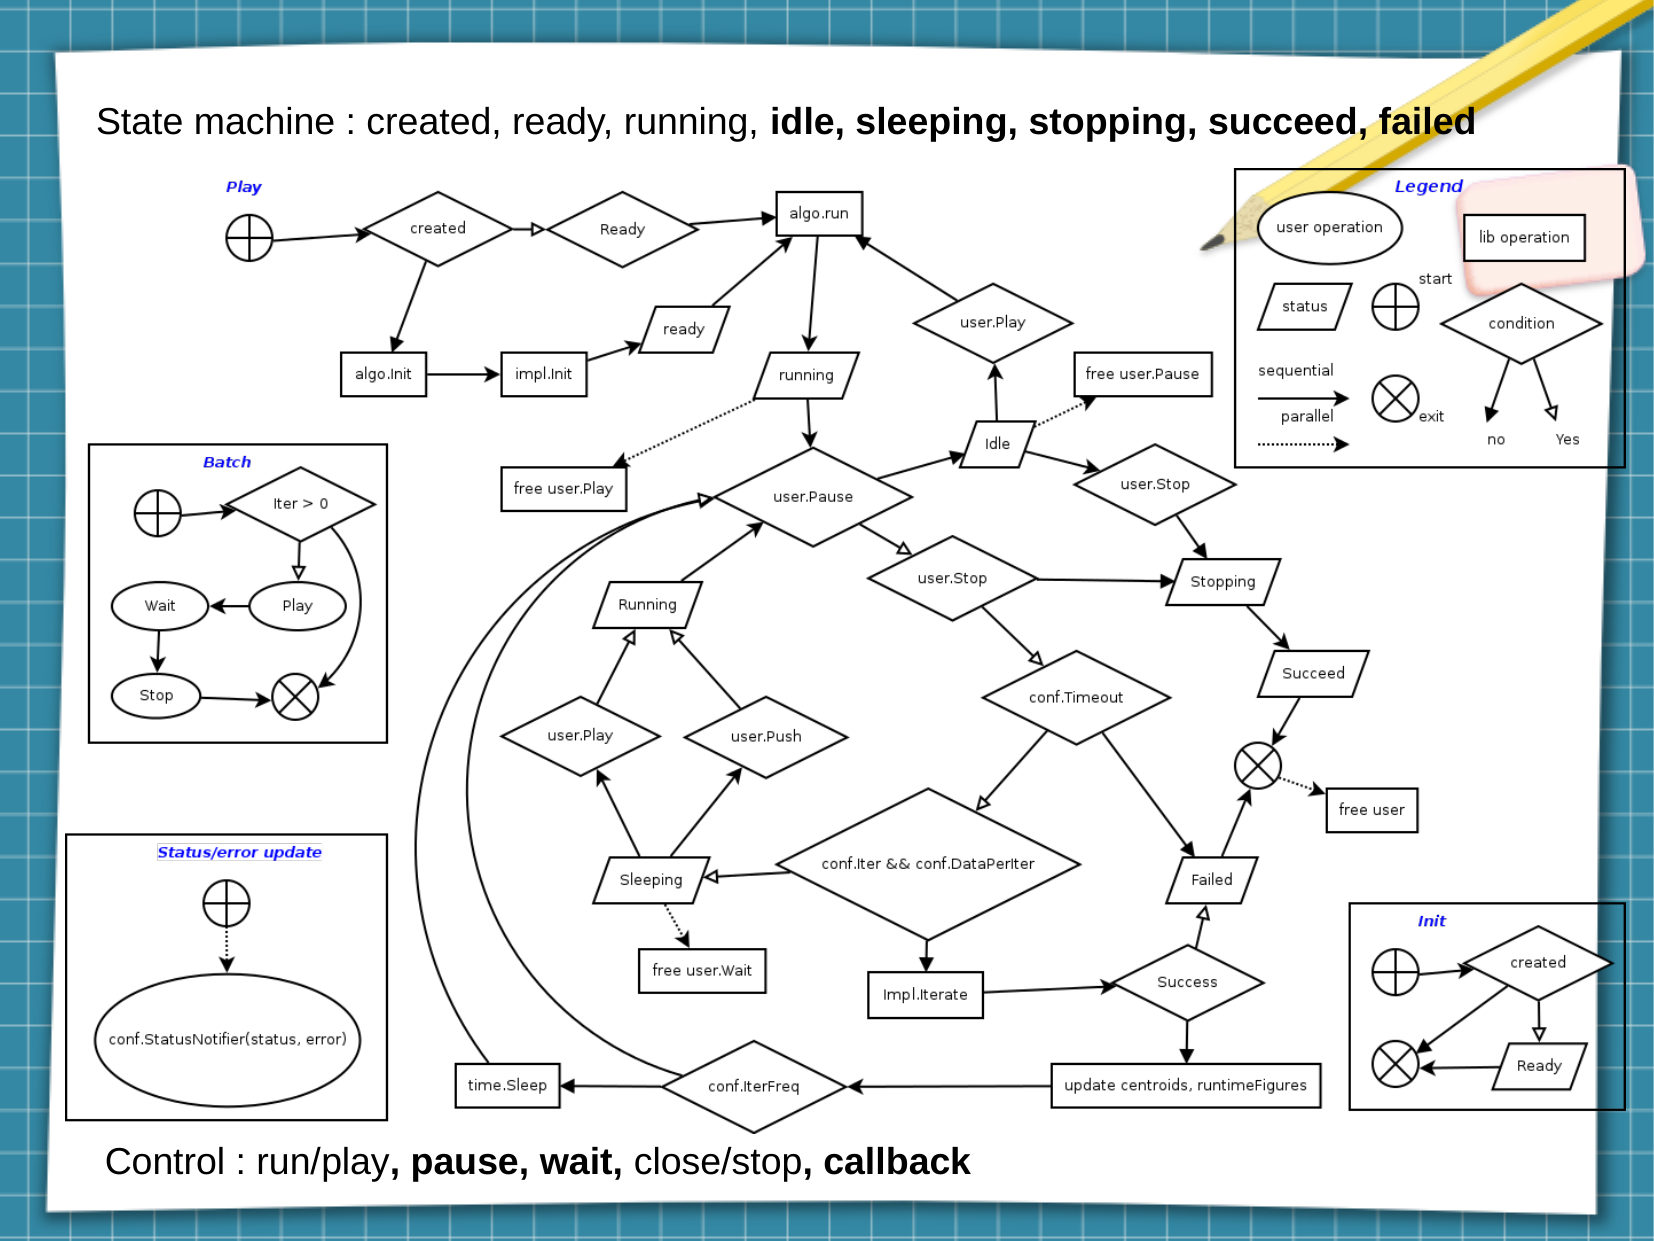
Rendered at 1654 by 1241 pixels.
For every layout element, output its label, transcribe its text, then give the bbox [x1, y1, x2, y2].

text_box Control : run/play, pause, wait, close/stop, callback [90, 1133, 987, 1191]
picture [0, 0, 1654, 1241]
text_box State machine : created, ready, running, idle, sleeping, stopping, succeed, failed [81, 93, 1567, 192]
